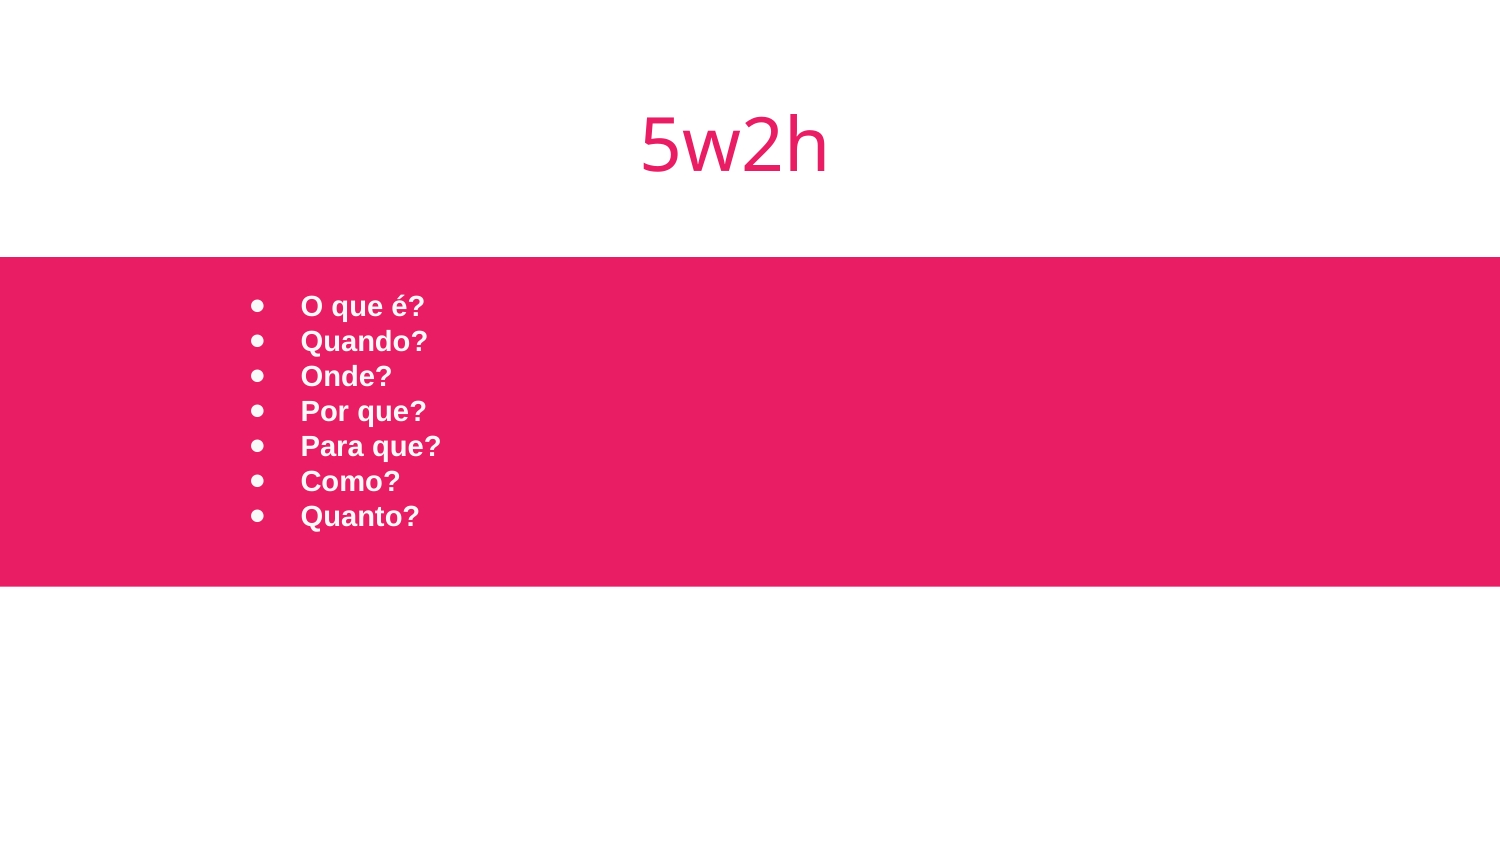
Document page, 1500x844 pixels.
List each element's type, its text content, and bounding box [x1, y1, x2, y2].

title 5w2h [56, 17, 1415, 267]
text_box O que é? Quando? Onde? Por que? Para que? Como? Quanto? [210, 272, 1249, 412]
